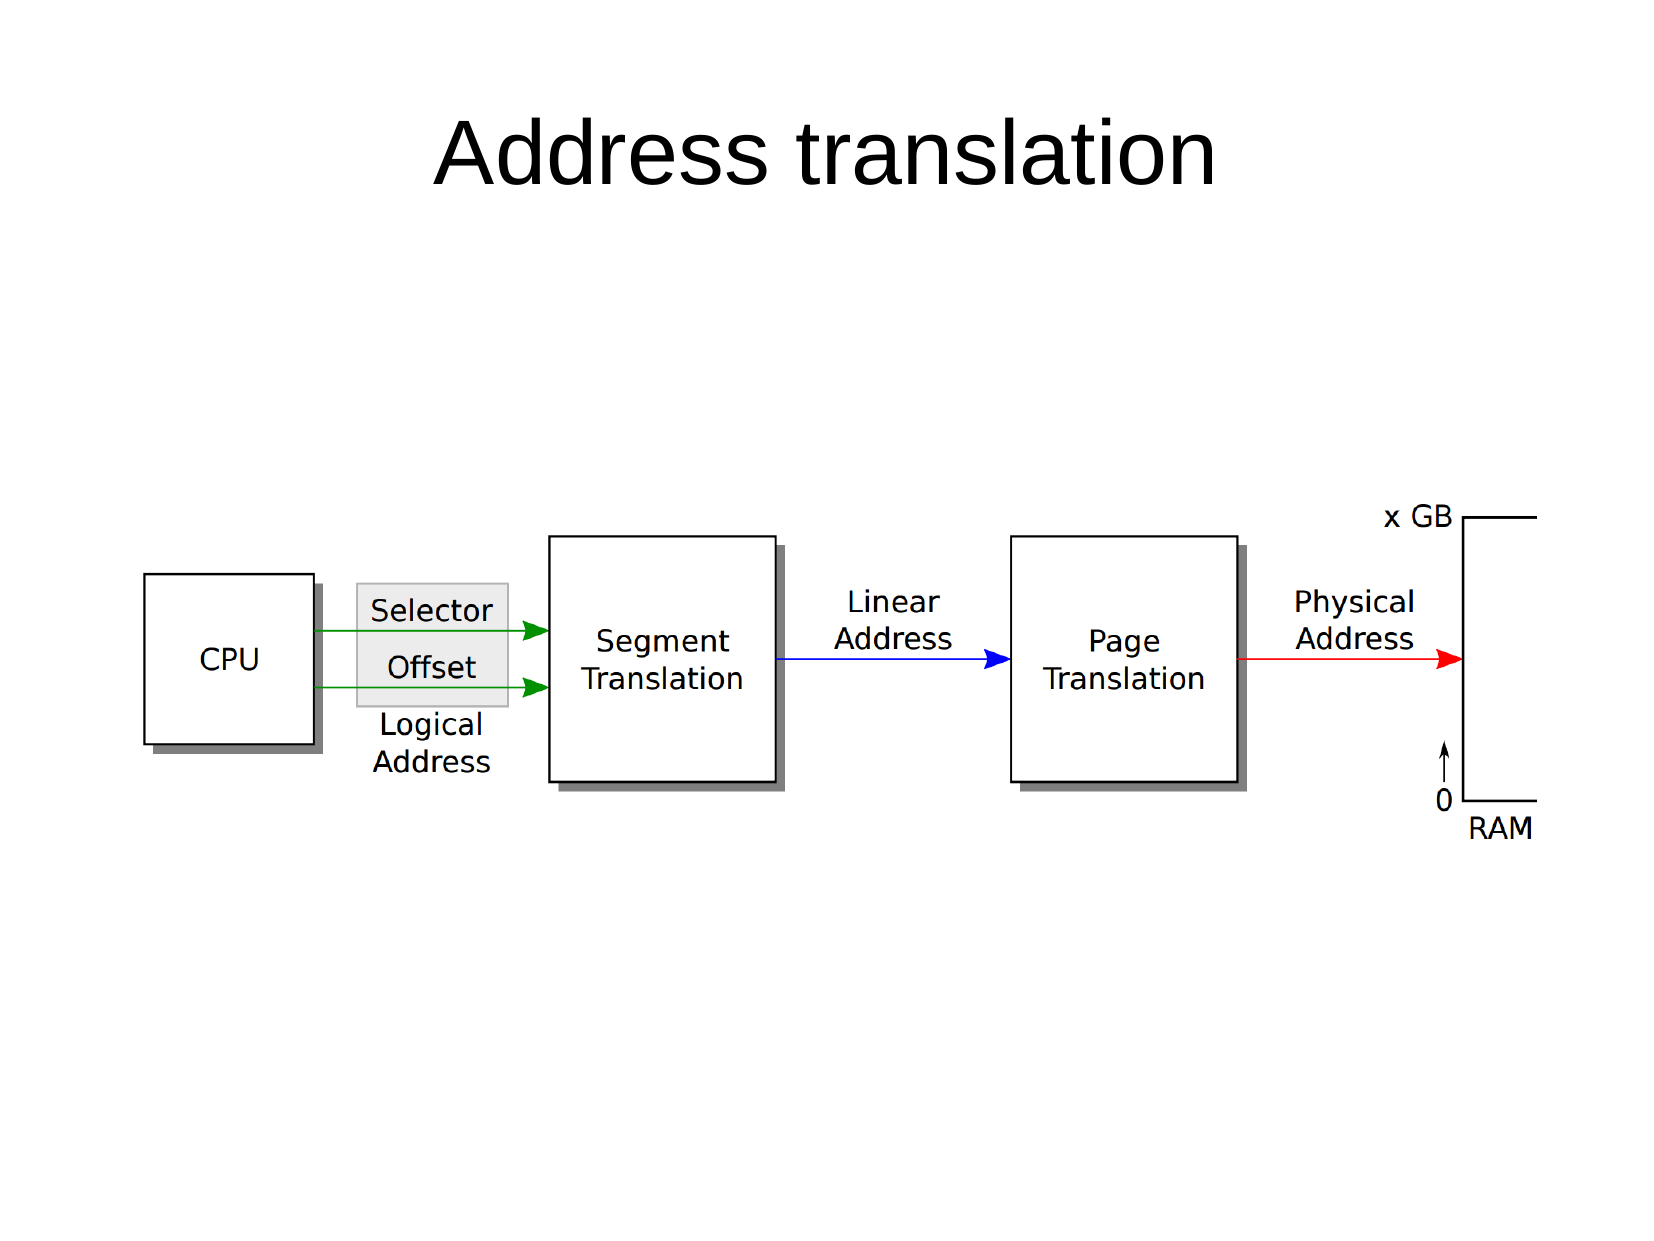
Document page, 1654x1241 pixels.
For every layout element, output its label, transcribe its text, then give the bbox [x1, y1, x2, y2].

picture [82, 440, 1571, 859]
title Address translation [82, 49, 1571, 257]
